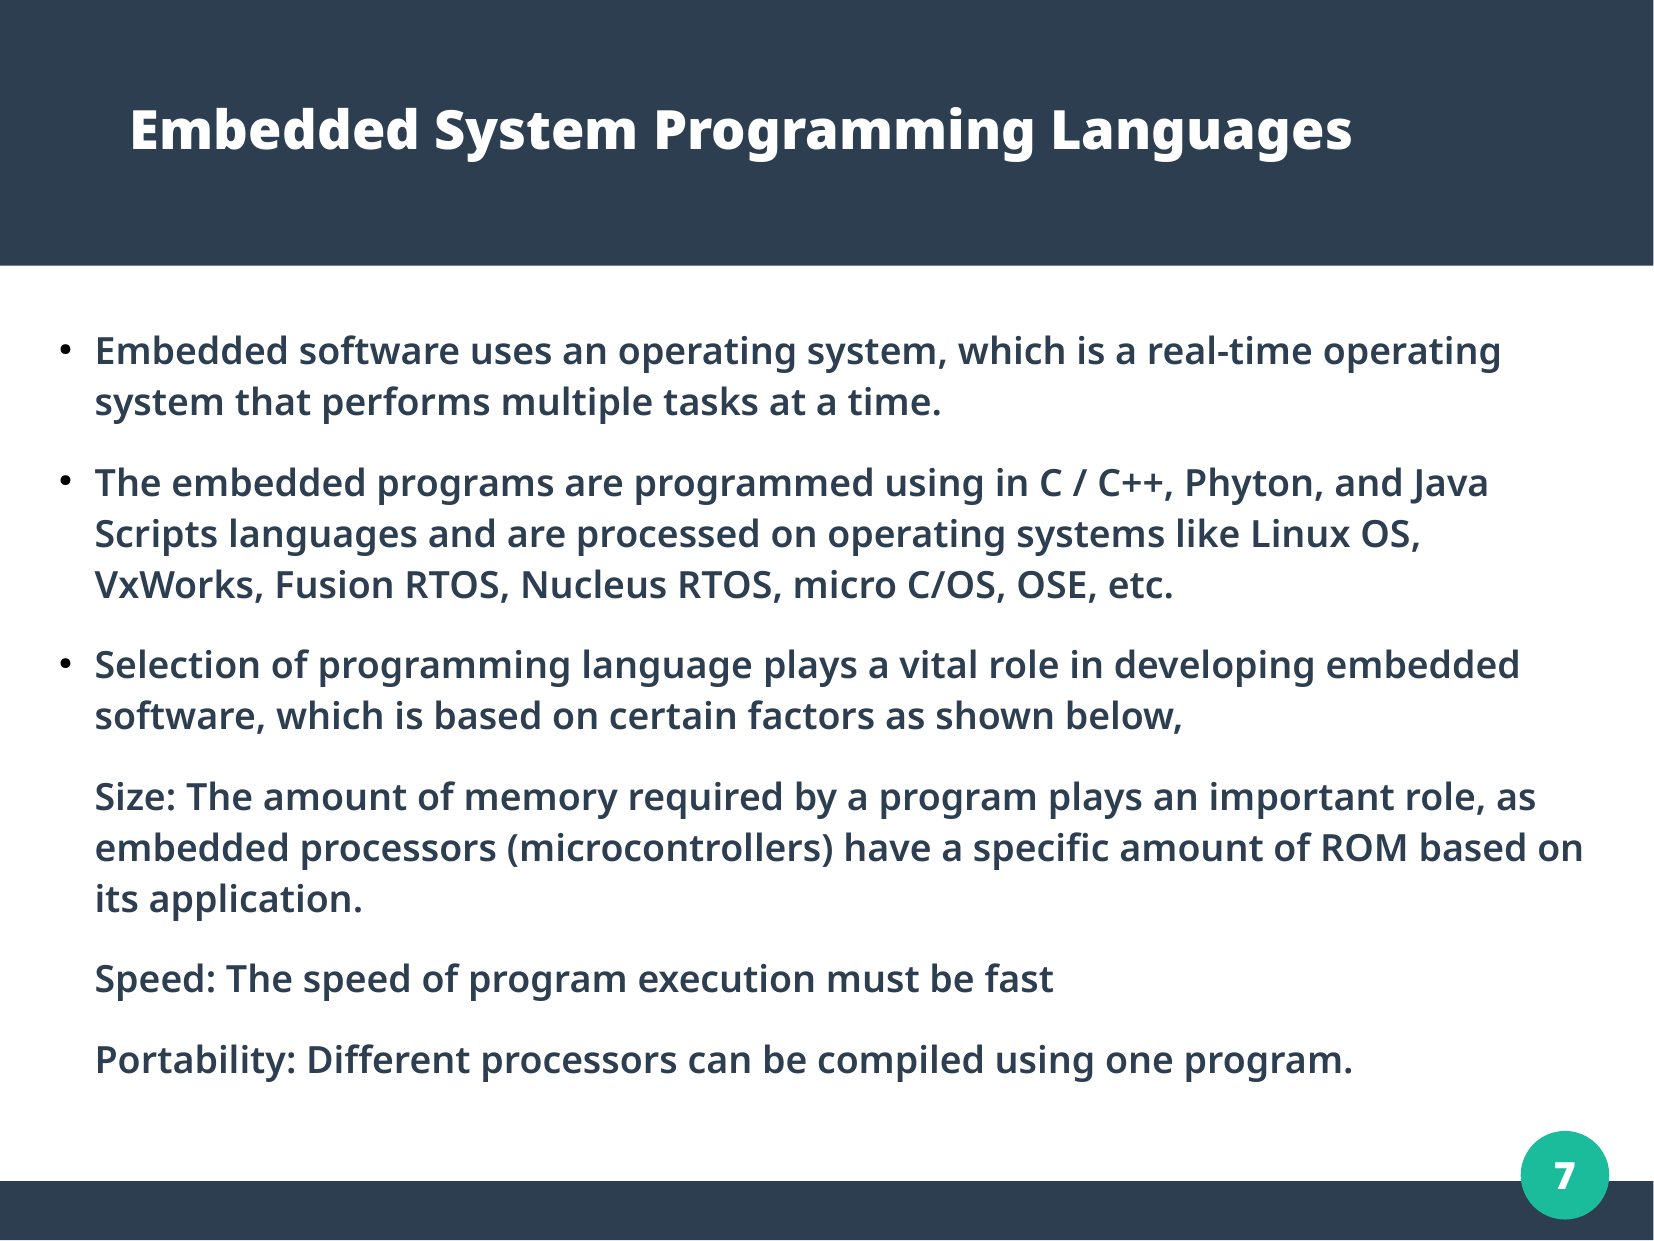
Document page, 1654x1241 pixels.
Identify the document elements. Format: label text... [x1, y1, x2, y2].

list Embedded software uses an operating system, which is a real-time operating system that performs multiple tasks at a time. The embedded programs are programmed using in C / C++, Phyton, and Java Scripts languages and are processed on operating systems like Linux OS, VxWorks, Fusion RTOS, Nucleus RTOS, micro C/OS, OSE, etc. Selection of programming language plays a vital role in developing embedded software, which is based on certain factors as shown below, Size: The amount of memory required by a program plays an important role, as embedded processors (microcontrollers) have a specific amount of ROM based on its application. Speed: The speed of program execution must be fast Portability: Different processors can be compiled using one program. [59, 324, 1595, 1152]
title Embedded System Programming Languages [59, 49, 1595, 207]
